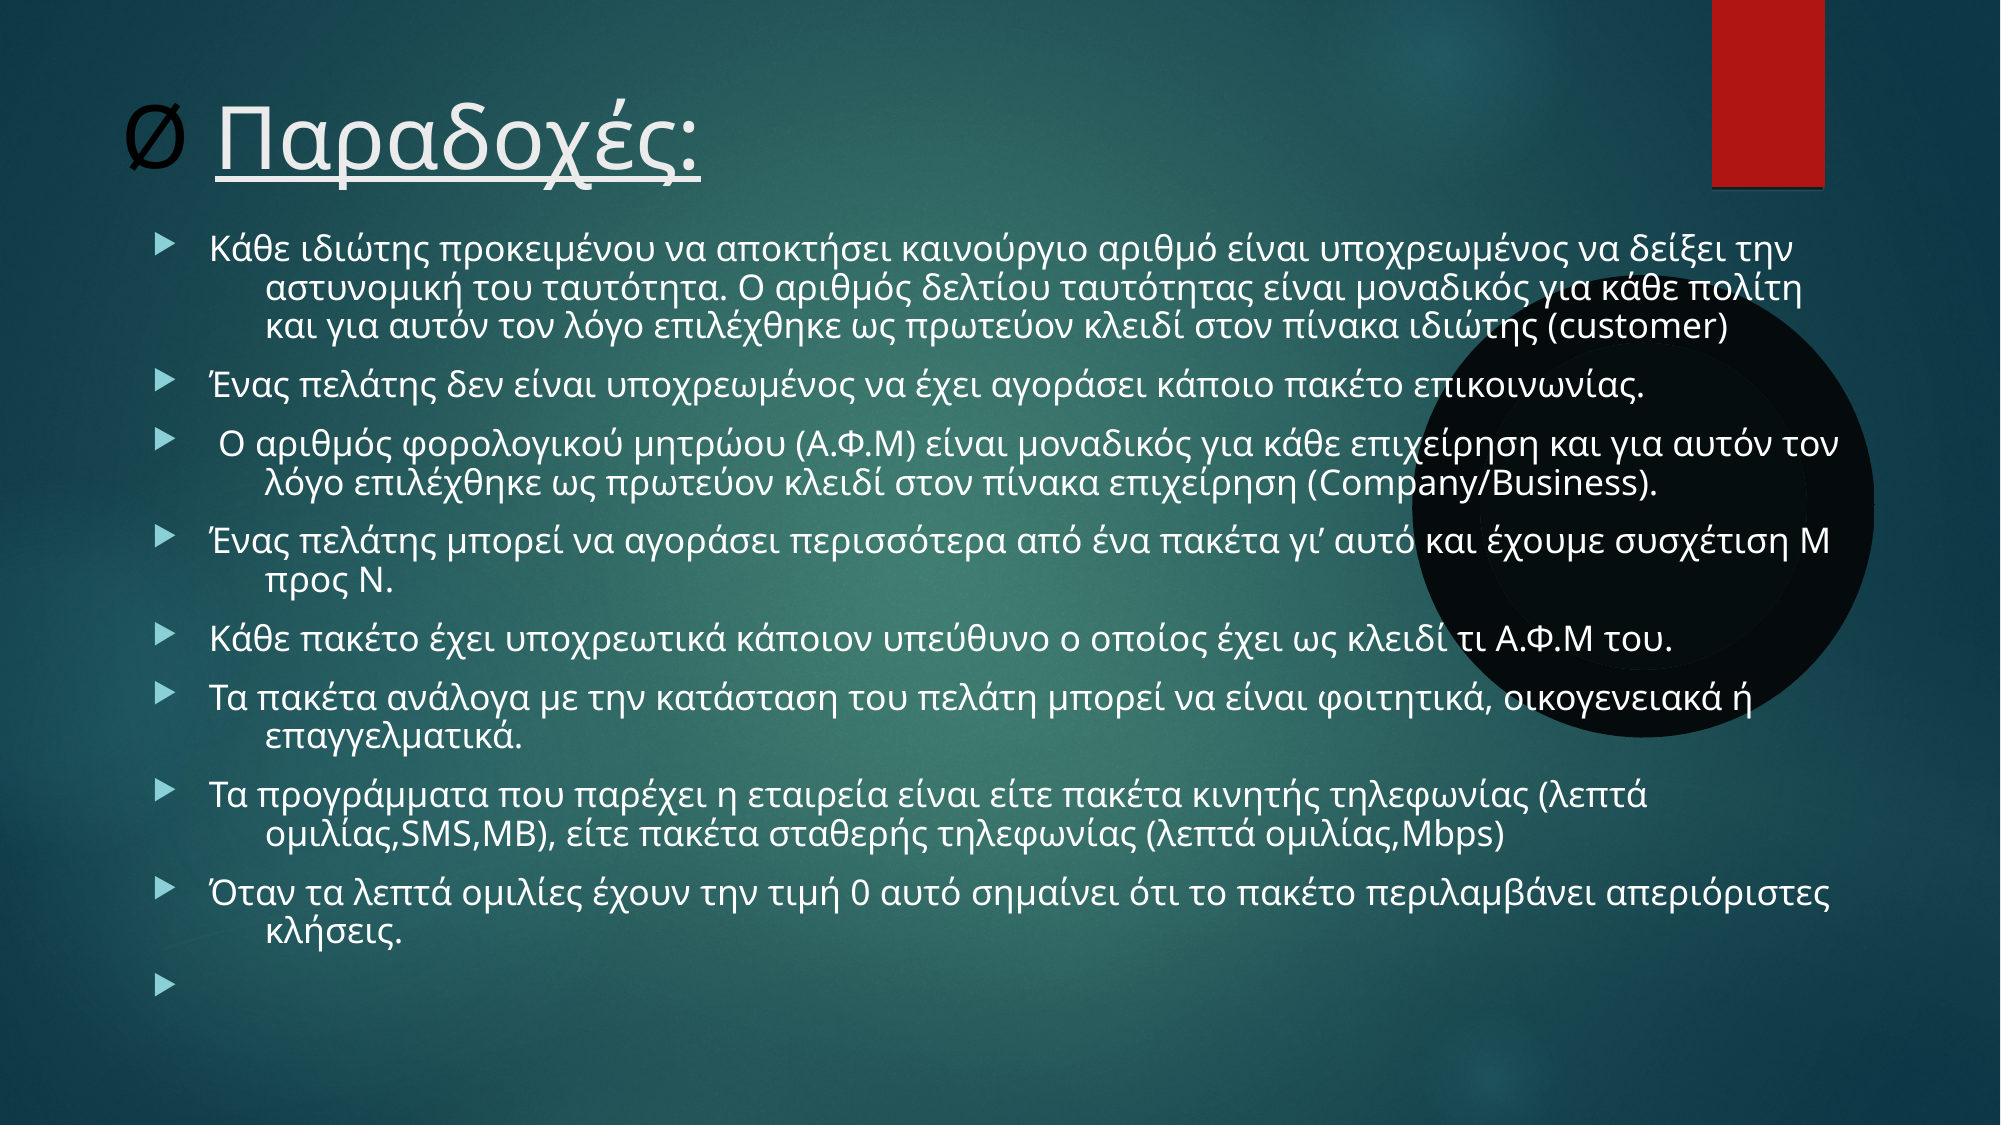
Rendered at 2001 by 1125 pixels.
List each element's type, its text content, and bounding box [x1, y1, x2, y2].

list Κάθε ιδιώτης προκειμένου να αποκτήσει καινούργιο αριθμό είναι υποχρεωμένος να δείξει την αστυνομική του ταυτότητα. Ο αριθμός δελτίου ταυτότητας είναι μοναδικός για κάθε πολίτη και για αυτόν τον λόγο επιλέχθηκε ως πρωτεύον κλειδί στον πίνακα ιδιώτης (customer) Ένας πελάτης δεν είναι υποχρεωμένος να έχει αγοράσει κάποιο πακέτο επικοινωνίας. Ο αριθμός φορολογικού μητρώου (Α.Φ.Μ) είναι μοναδικός για κάθε επιχείρηση και για αυτόν τον λόγο επιλέχθηκε ως πρωτεύον κλειδί στον πίνακα επιχείρηση (Company/Business). Ένας πελάτης μπορεί να αγοράσει περισσότερα από ένα πακέτα γι’ αυτό και έχουμε συσχέτιση Μ προς Ν. Κάθε πακέτο έχει υποχρεωτικά κάποιον υπεύθυνο ο οποίος έχει ως κλειδί τι Α.Φ.Μ του. Τα πακέτα ανάλογα με την κατάσταση του πελάτη μπορεί να είναι φοιτητικά, οικογενειακά ή επαγγελματικά. Τα προγράμματα που παρέχει η εταιρεία είναι είτε πακέτα κινητής τηλεφωνίας (λεπτά ομιλίας,SMS,MB), είτε πακέτα σταθερής τηλεφωνίας (λεπτά ομιλίας,Mbps) Όταν τα λεπτά ομιλίες έχουν την τιμή 0 αυτό σημαίνει ότι το πακέτο περιλαμβάνει απεριόριστες κλήσεις. [137, 223, 1863, 1014]
title Παραδοχές: [106, 74, 1649, 305]
